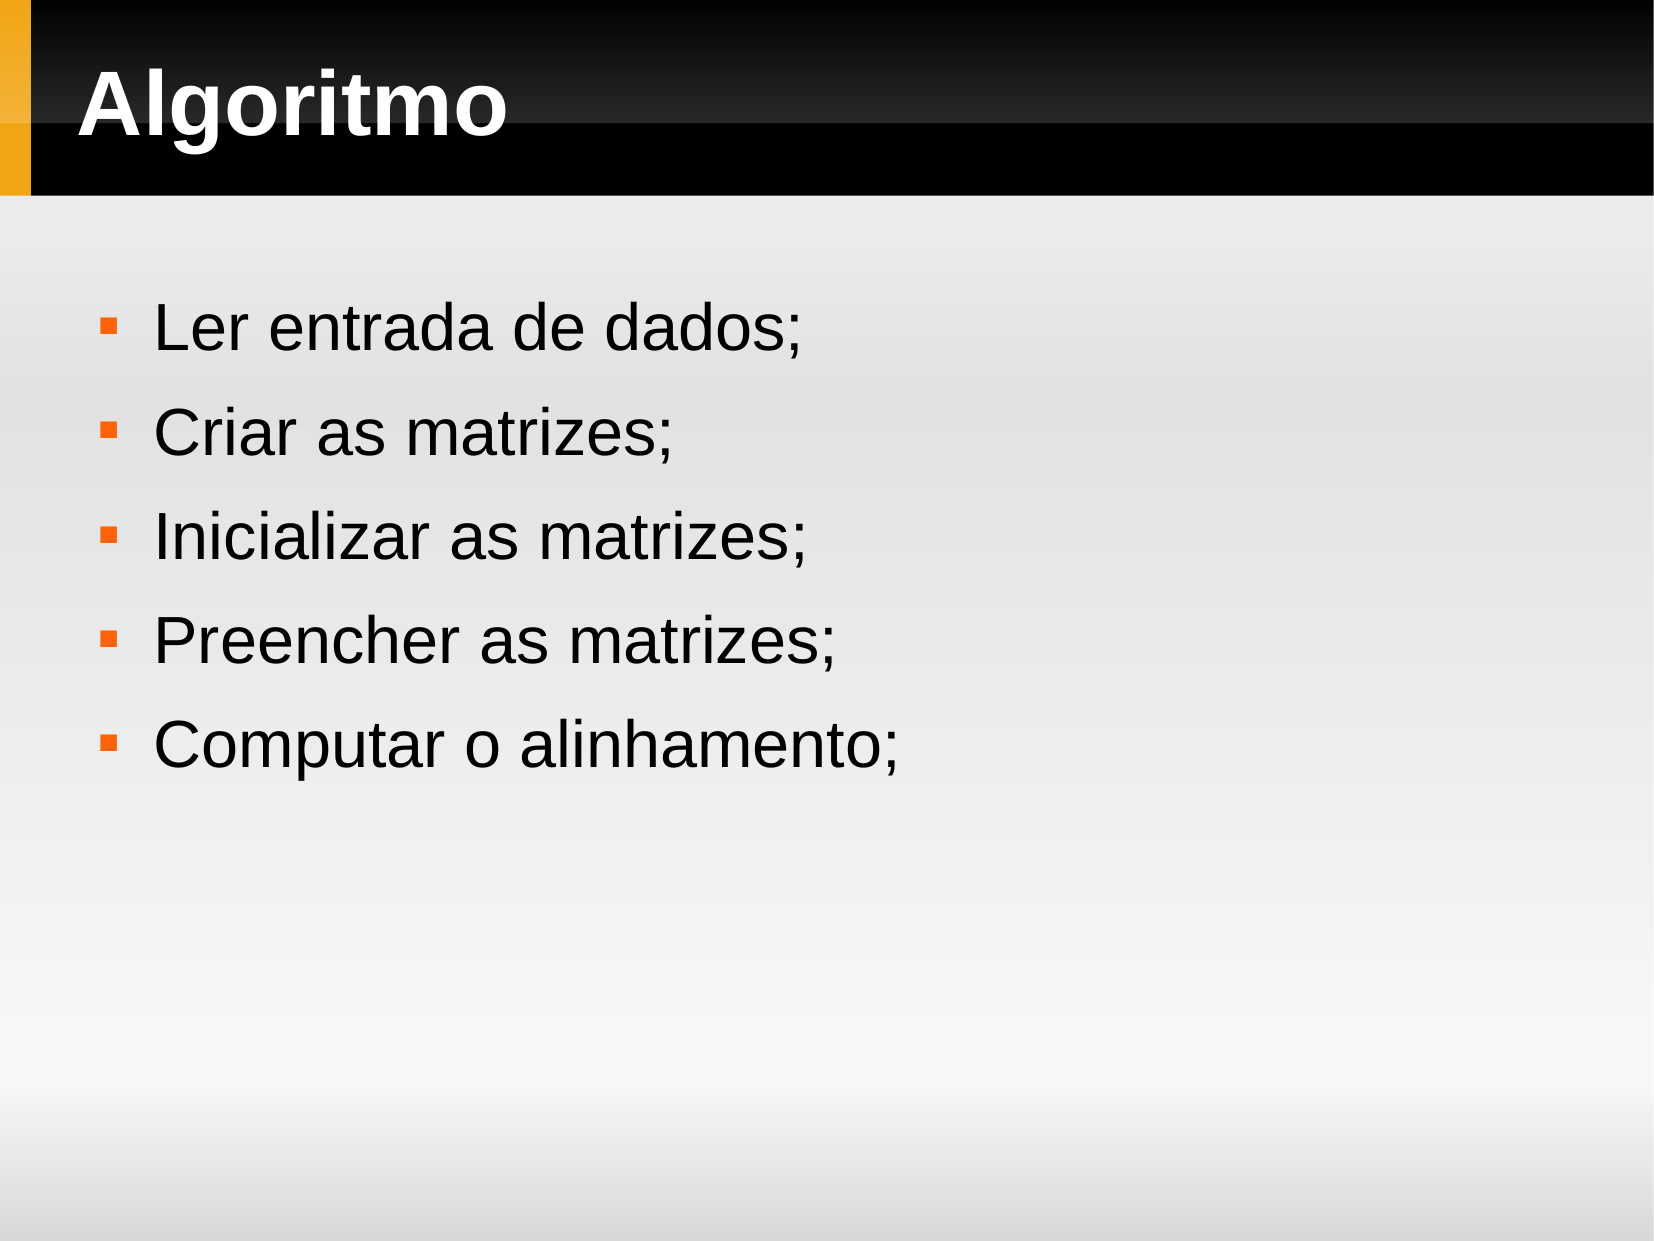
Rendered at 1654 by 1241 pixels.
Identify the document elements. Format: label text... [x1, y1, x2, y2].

picture [0, 0, 1654, 1241]
list Ler entrada de dados; Criar as matrizes; Inicializar as matrizes; Preencher as matrizes; Computar o alinhamento; [82, 290, 1571, 1094]
title Algoritmo [76, 7, 1565, 200]
